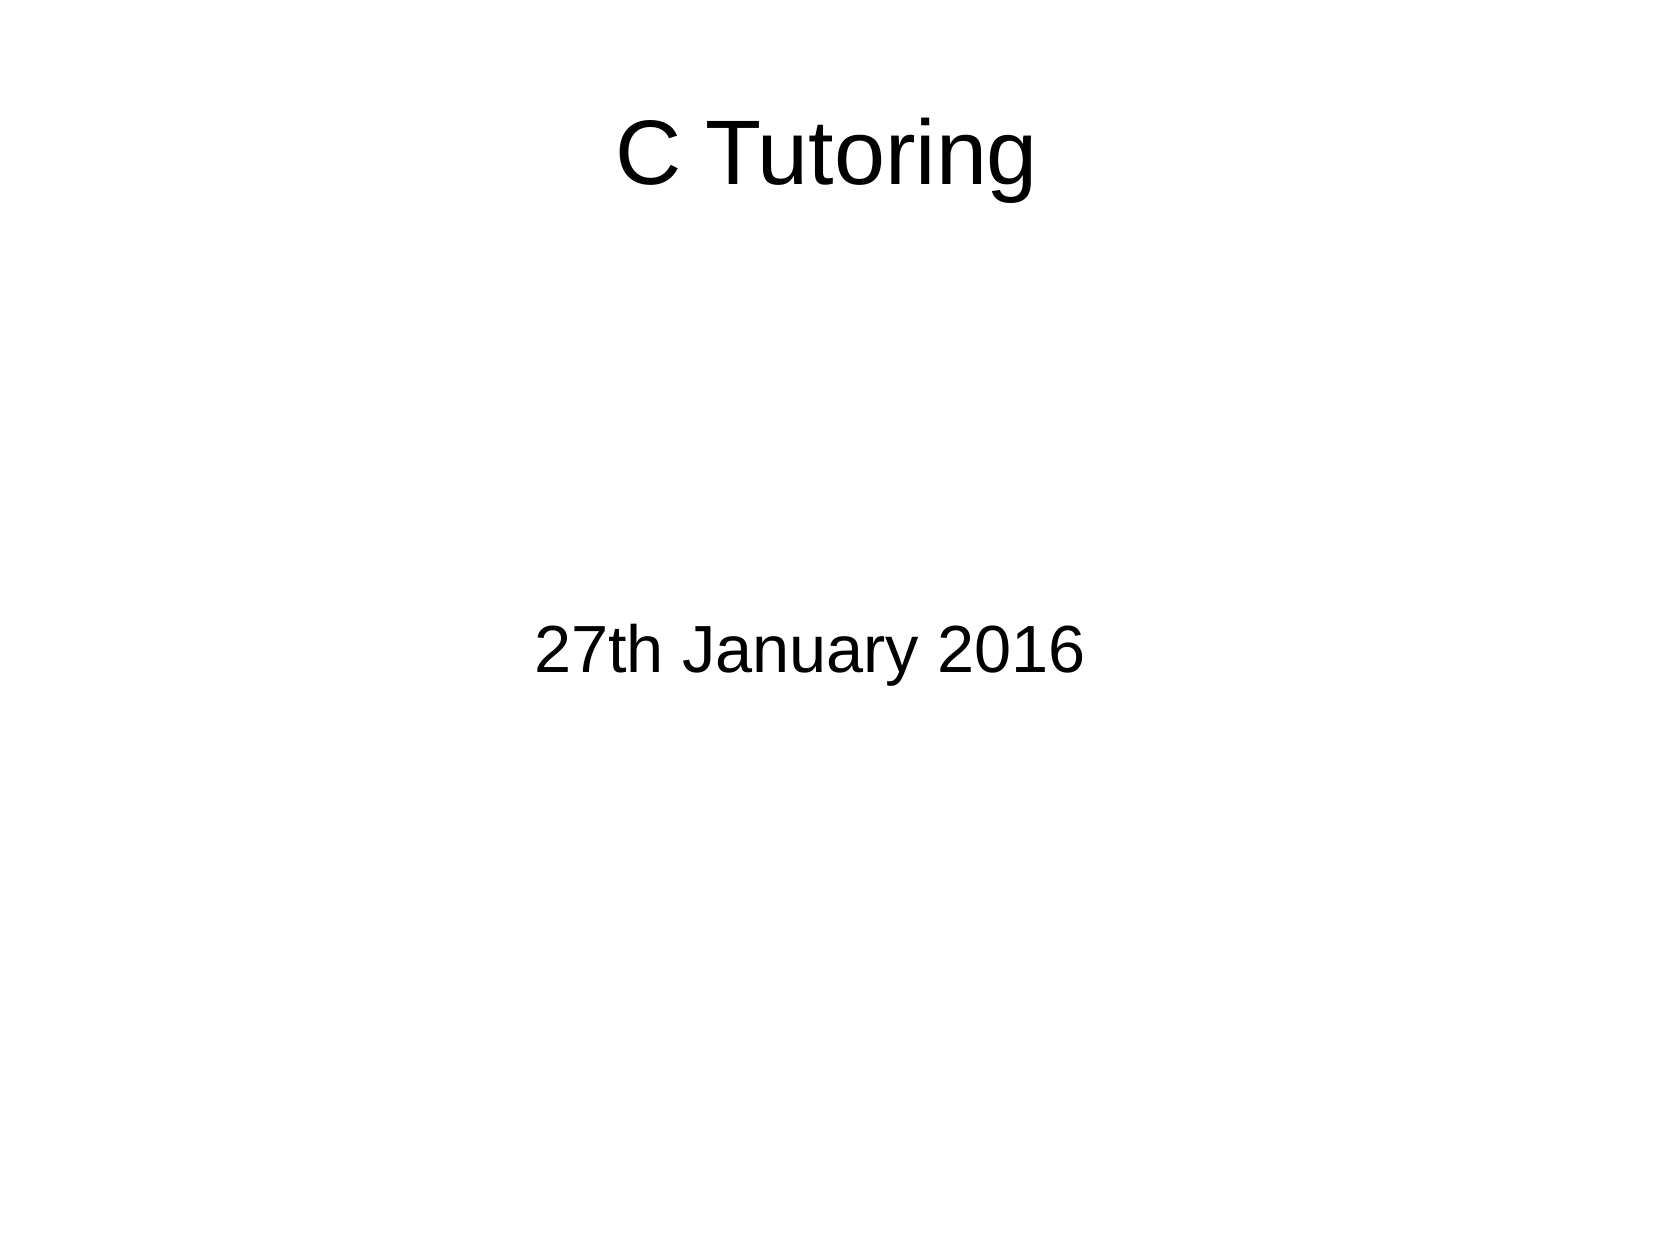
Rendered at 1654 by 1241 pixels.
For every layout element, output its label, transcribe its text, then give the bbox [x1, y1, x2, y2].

subtitle 27th January 2016 [82, 290, 1538, 1010]
title C Tutoring [82, 49, 1571, 257]
